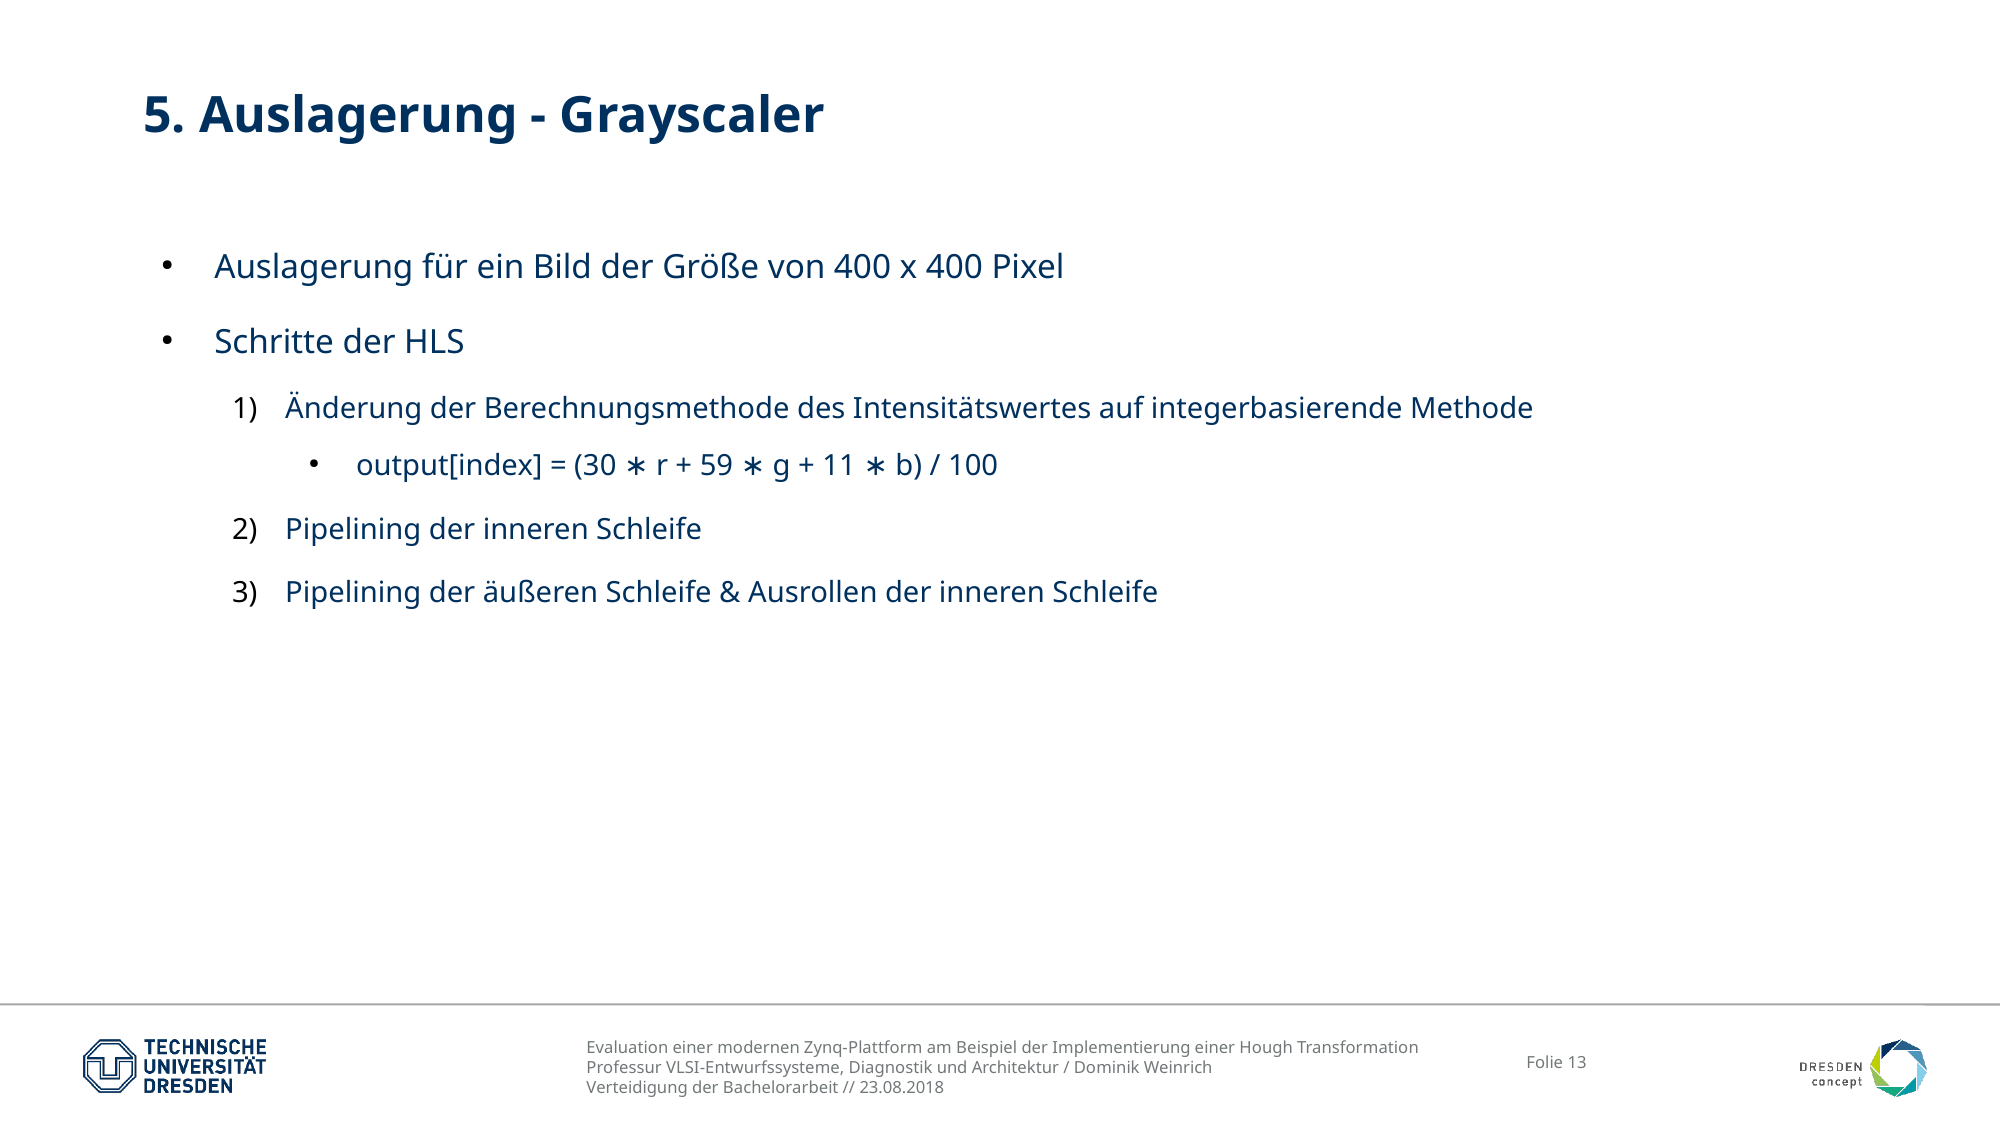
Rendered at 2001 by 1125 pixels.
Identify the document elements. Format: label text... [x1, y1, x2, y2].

list Auslagerung für ein Bild der Größe von 400 x 400 Pixel Schritte der HLS Änderung der Berechnungsmethode des Intensitätswertes auf integerbasierende Methode output[index] = (30 ∗ r + 59 ∗ g + 11 ∗ b) / 100 Pipelining der inneren Schleife Pipelining der äußeren Schleife & Ausrollen der inneren Schleife [143, 243, 1880, 957]
picture [83, 1039, 266, 1093]
title 5. Auslagerung - Grayscaler [143, 56, 1880, 169]
picture [1800, 1039, 1927, 1097]
